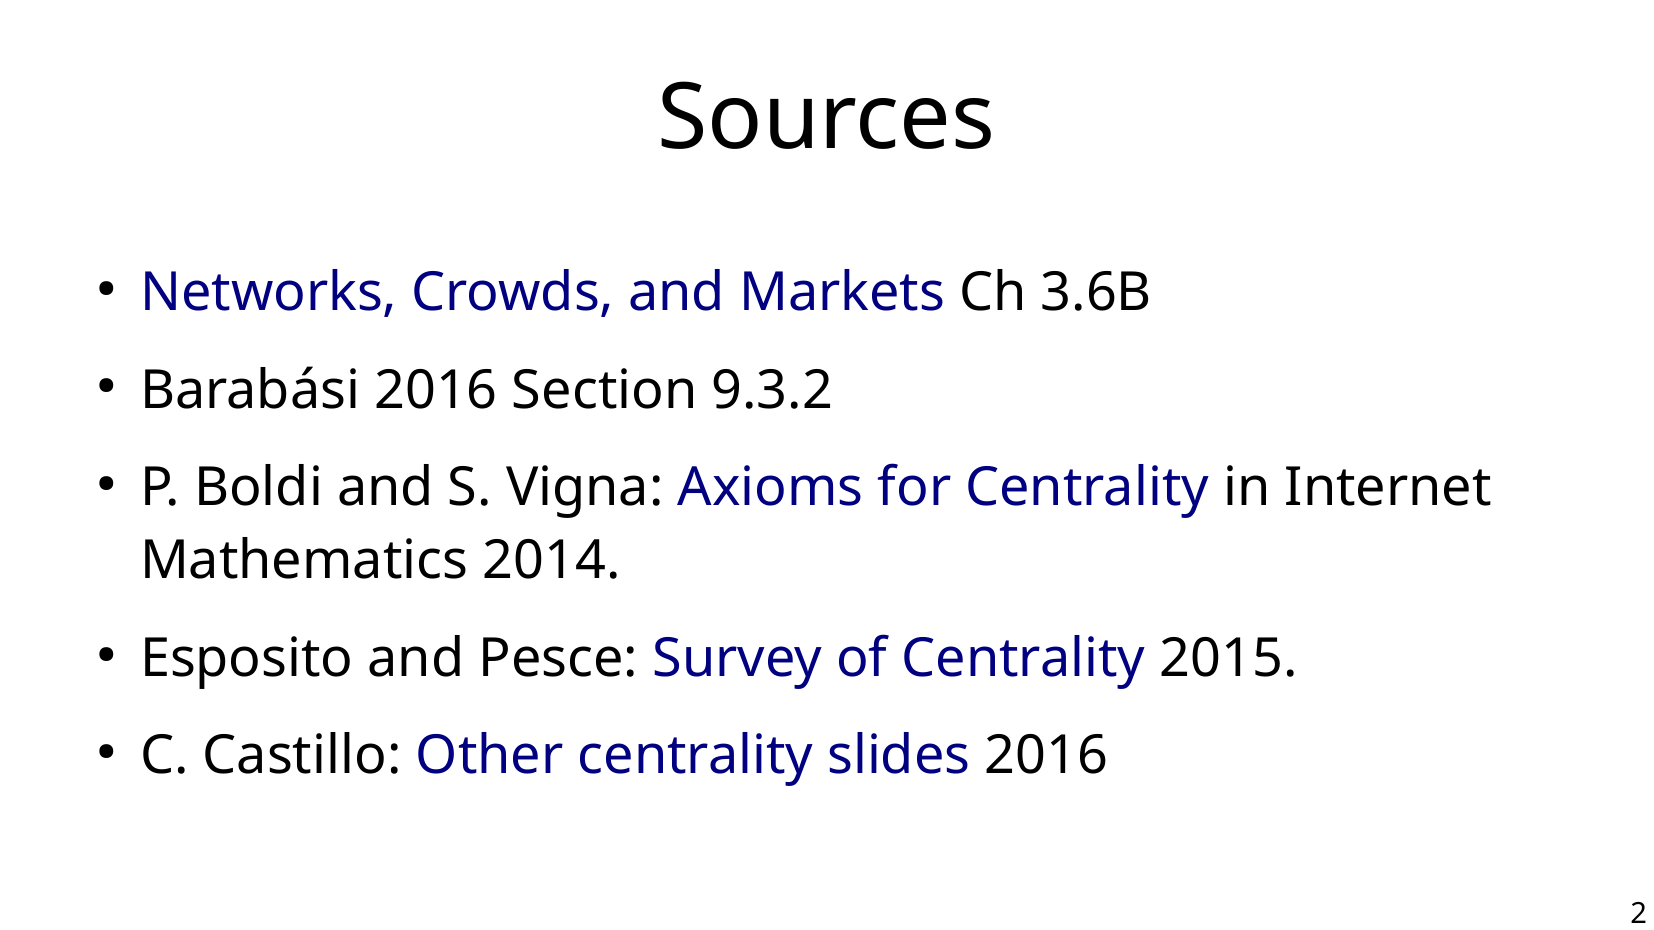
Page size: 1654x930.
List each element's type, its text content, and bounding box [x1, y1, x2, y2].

title Sources [82, 1, 1571, 225]
list Networks, Crowds, and Markets Ch 3.6B Barabási 2016 Section 9.3.2 P. Boldi and S. Vigna: Axioms for Centrality in Internet Mathematics 2014. Esposito and Pesce: Survey of Centrality 2015. C. Castillo: Other centrality slides 2016 [82, 252, 1571, 793]
